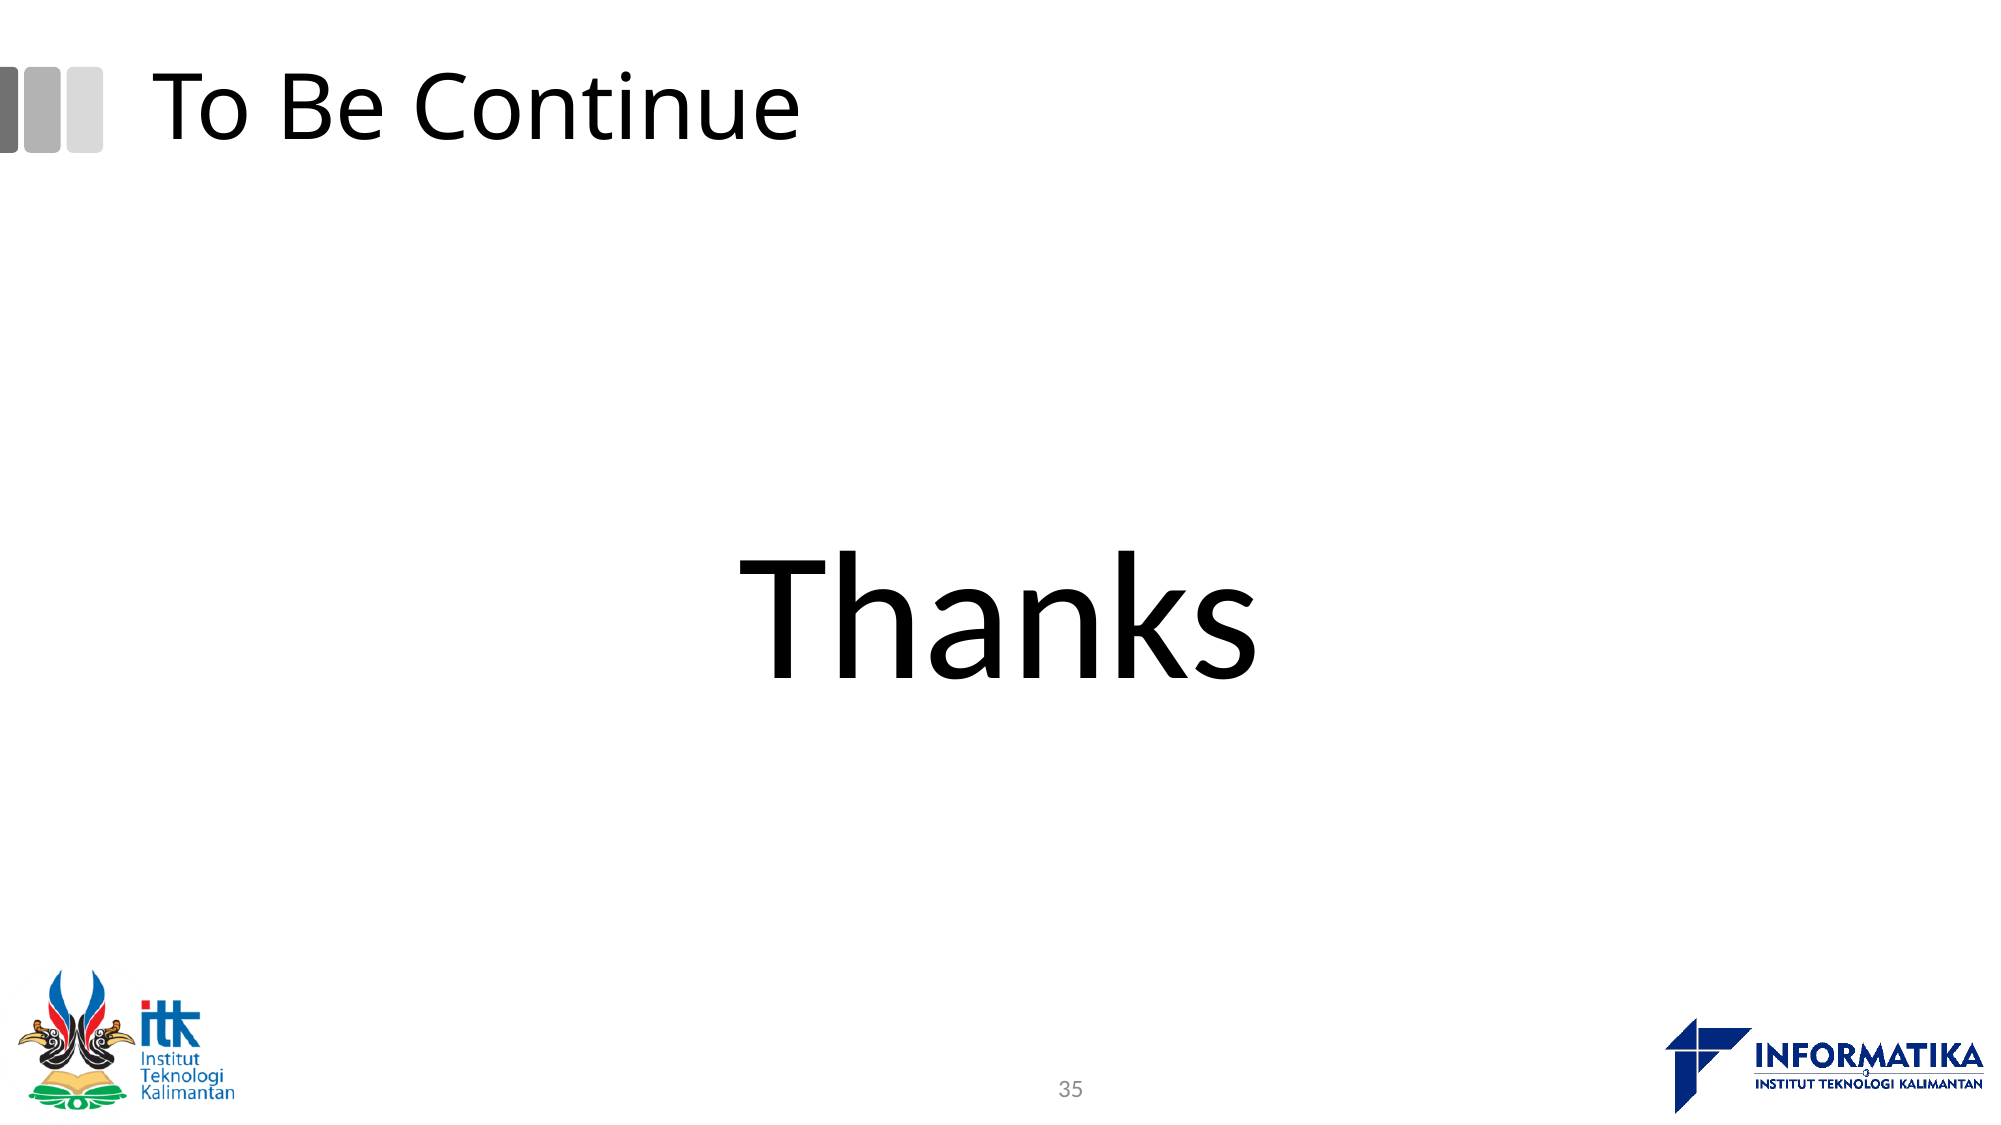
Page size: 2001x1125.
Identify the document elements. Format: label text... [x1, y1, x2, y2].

title To Be Continue [137, 1, 1863, 219]
list Thanks [137, 262, 1863, 977]
picture [1664, 1017, 1984, 1114]
picture [0, 935, 253, 1125]
